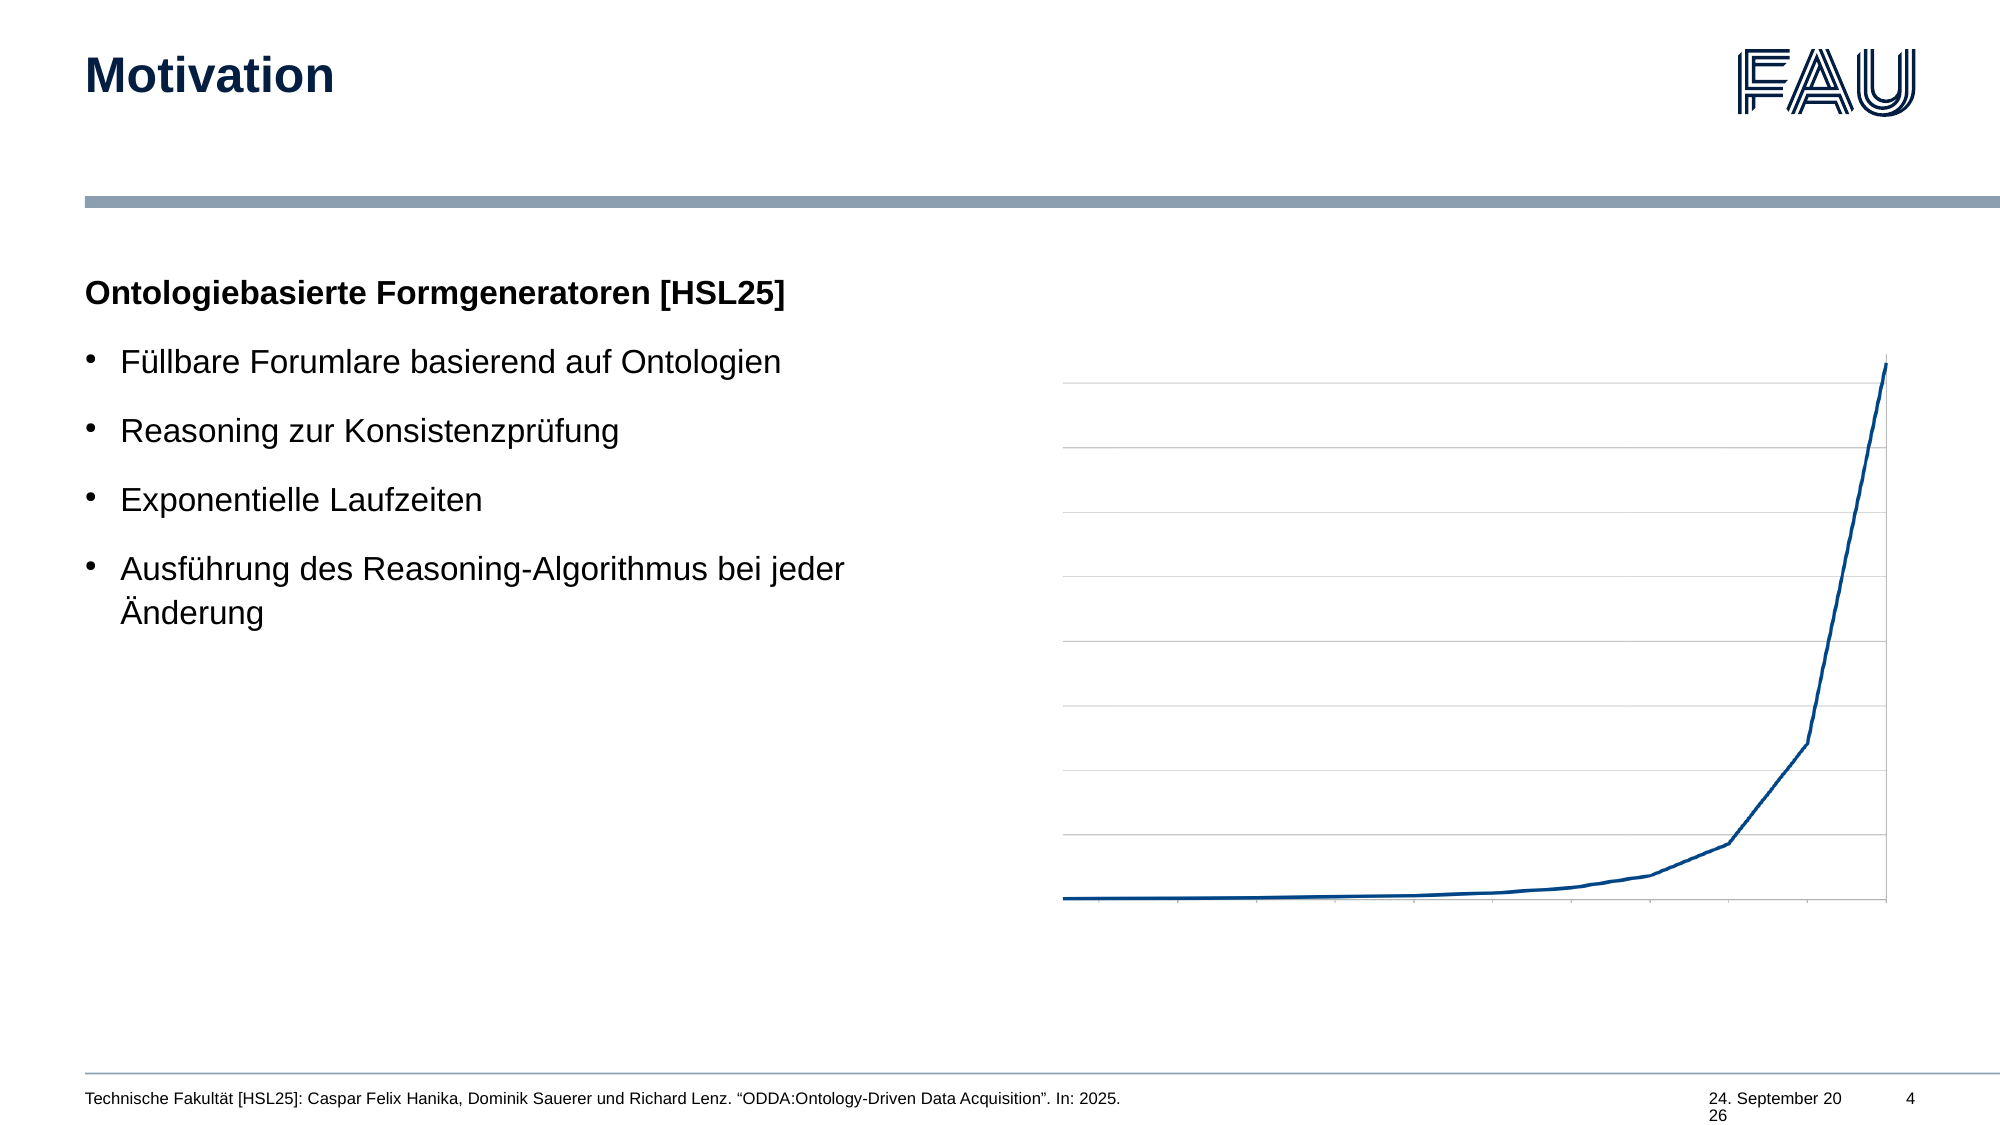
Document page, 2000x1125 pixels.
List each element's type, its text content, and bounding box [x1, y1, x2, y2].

title Motivation [85, 49, 1208, 104]
footer Technische Fakultät [HSL25]: Caspar Felix Hanika, Dominik Sauerer und Richard Lenz. “ODDA:Ontology-Driven Data Acquisition”. In: 2025. [85, 1088, 1654, 1109]
slide_number <Foliennummer> [1883, 1088, 1916, 1109]
slide_number 3. November 2025 [1708, 1088, 1849, 1109]
list Ontologiebasierte Formgeneratoren [HSL25] Füllbare Forumlare basierend auf Ontologien Reasoning zur Konsistenzprüfung Exponentielle Laufzeiten Ausführung des Reasoning-Algorithmus bei jeder Änderung [85, 267, 983, 1018]
picture [1062, 354, 1890, 903]
